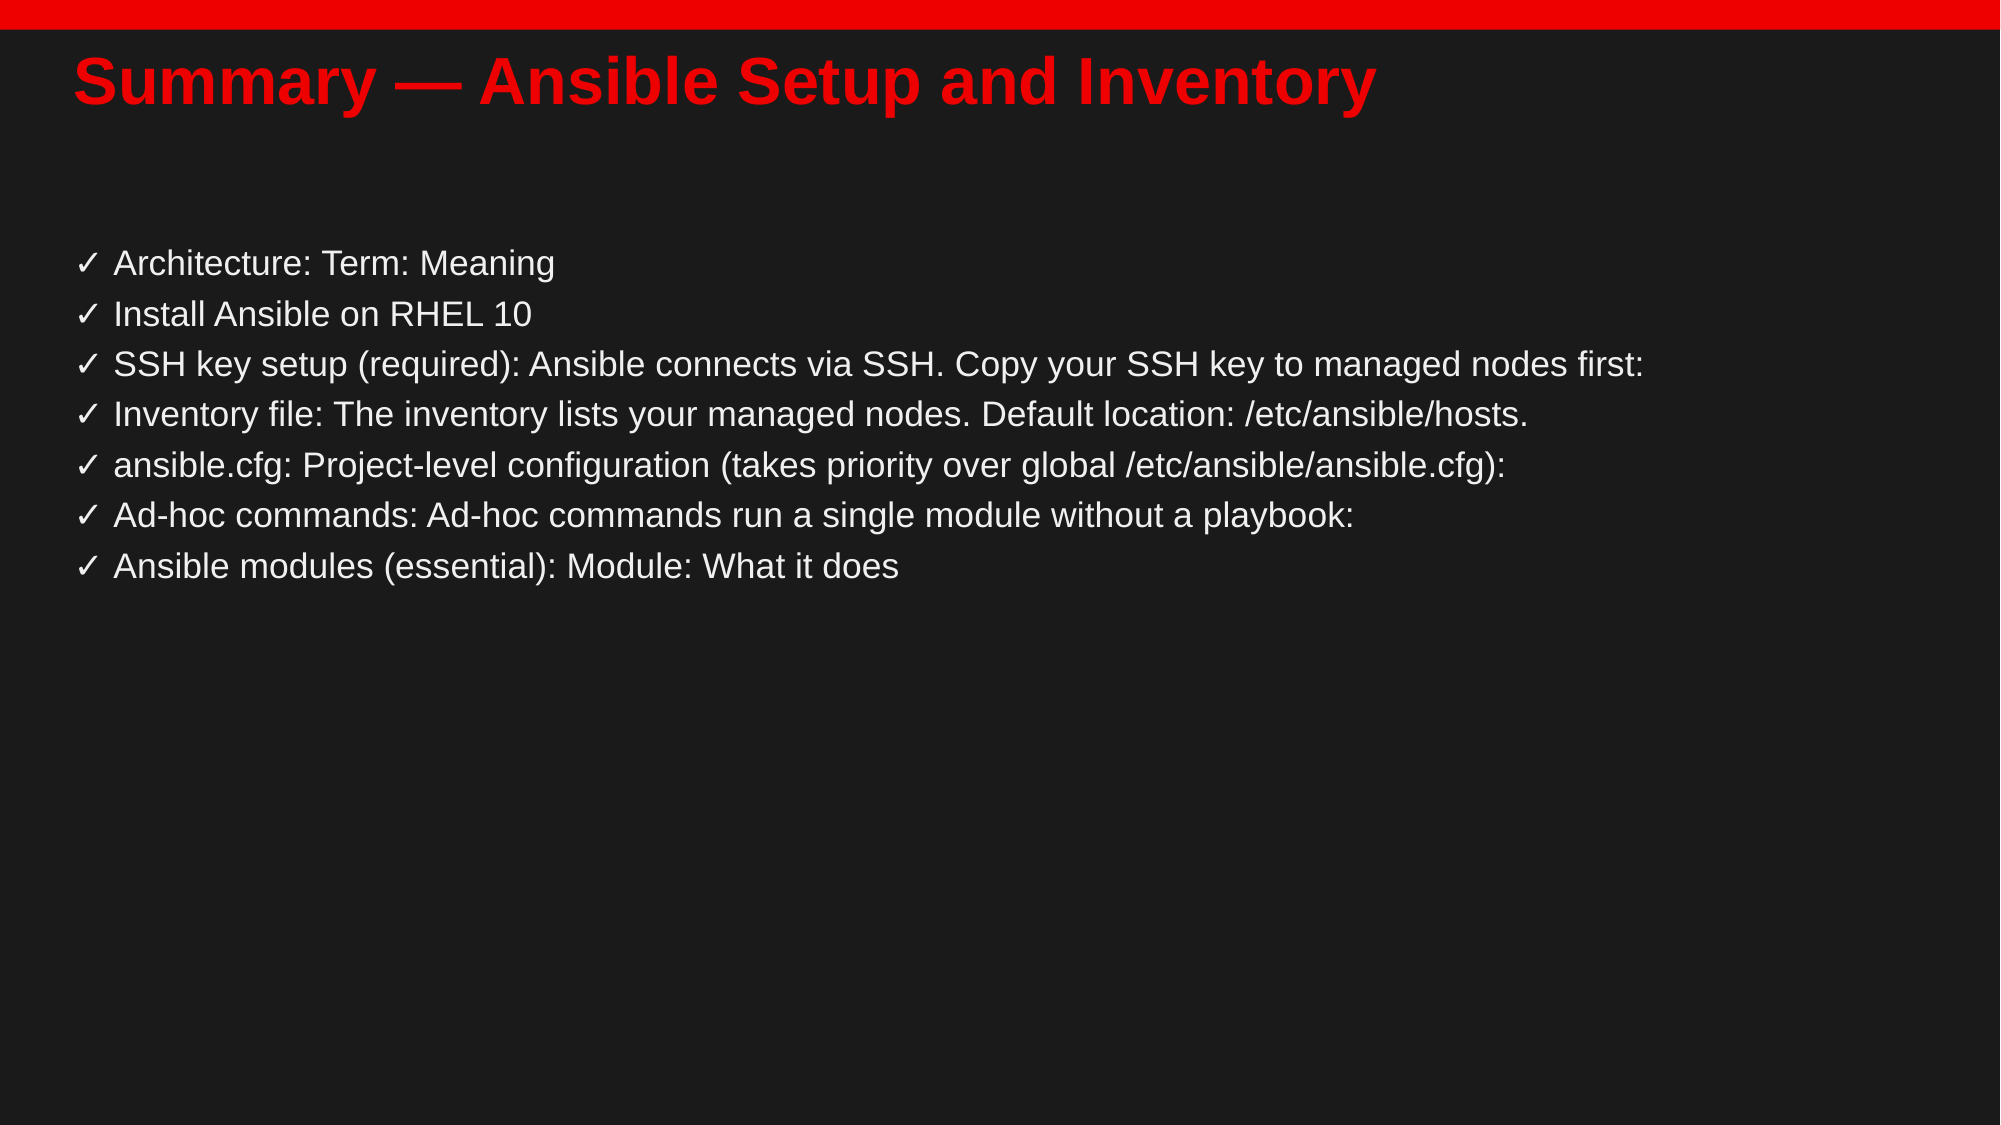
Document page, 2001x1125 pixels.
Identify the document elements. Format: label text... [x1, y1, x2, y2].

text_box [0, 0, 2001, 30]
text_box Summary — Ansible Setup and Inventory [59, 36, 1942, 208]
text_box ✓ Architecture: Term: Meaning ✓ Install Ansible on RHEL 10 ✓ SSH key setup (required): Ansible connects via SSH. Copy your SSH key to managed nodes first: ✓ Inventory file: The inventory lists your managed nodes. Default location: /etc/ansible/hosts. ✓ ansible.cfg: Project-level configuration (takes priority over global /etc/ansible/ansible.cfg): ✓ Ad-hoc commands: Ad-hoc commands run a single module without a playbook: ✓ Ansible modules (essential): Module: What it does [59, 236, 1942, 1037]
